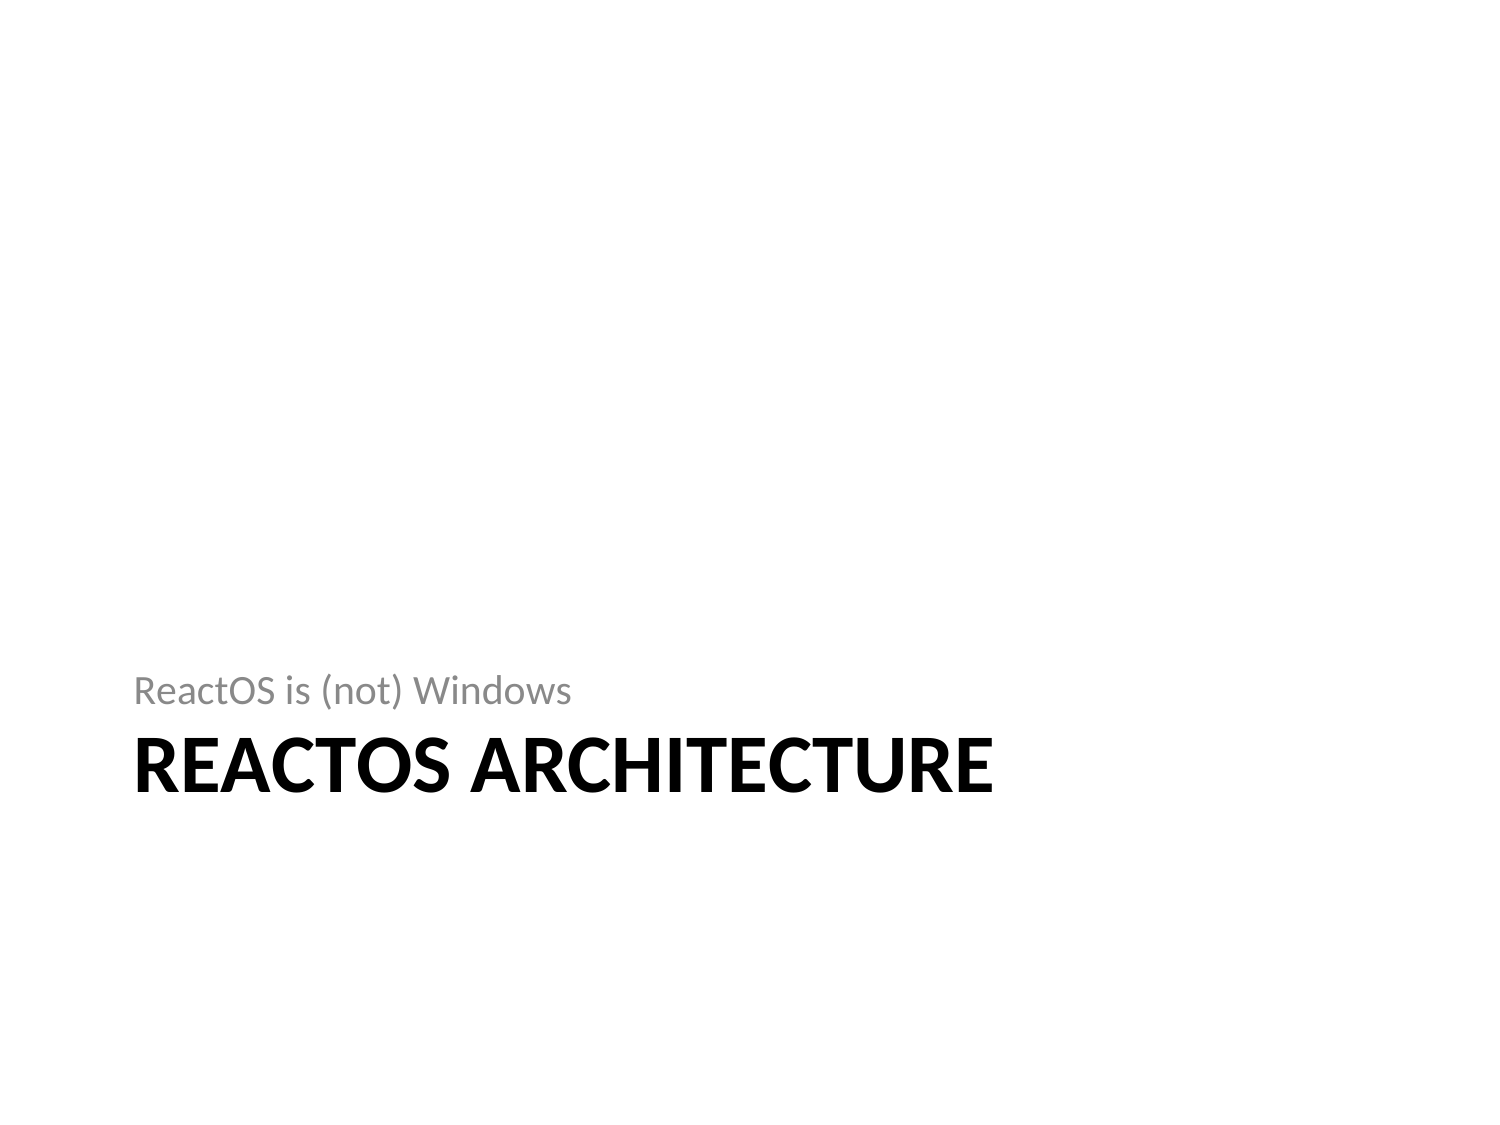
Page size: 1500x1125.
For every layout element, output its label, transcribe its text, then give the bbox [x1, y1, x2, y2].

list ReactOS is (not) Windows [118, 476, 1394, 723]
title REACTOS ARCHITECTURE [118, 723, 1394, 947]
